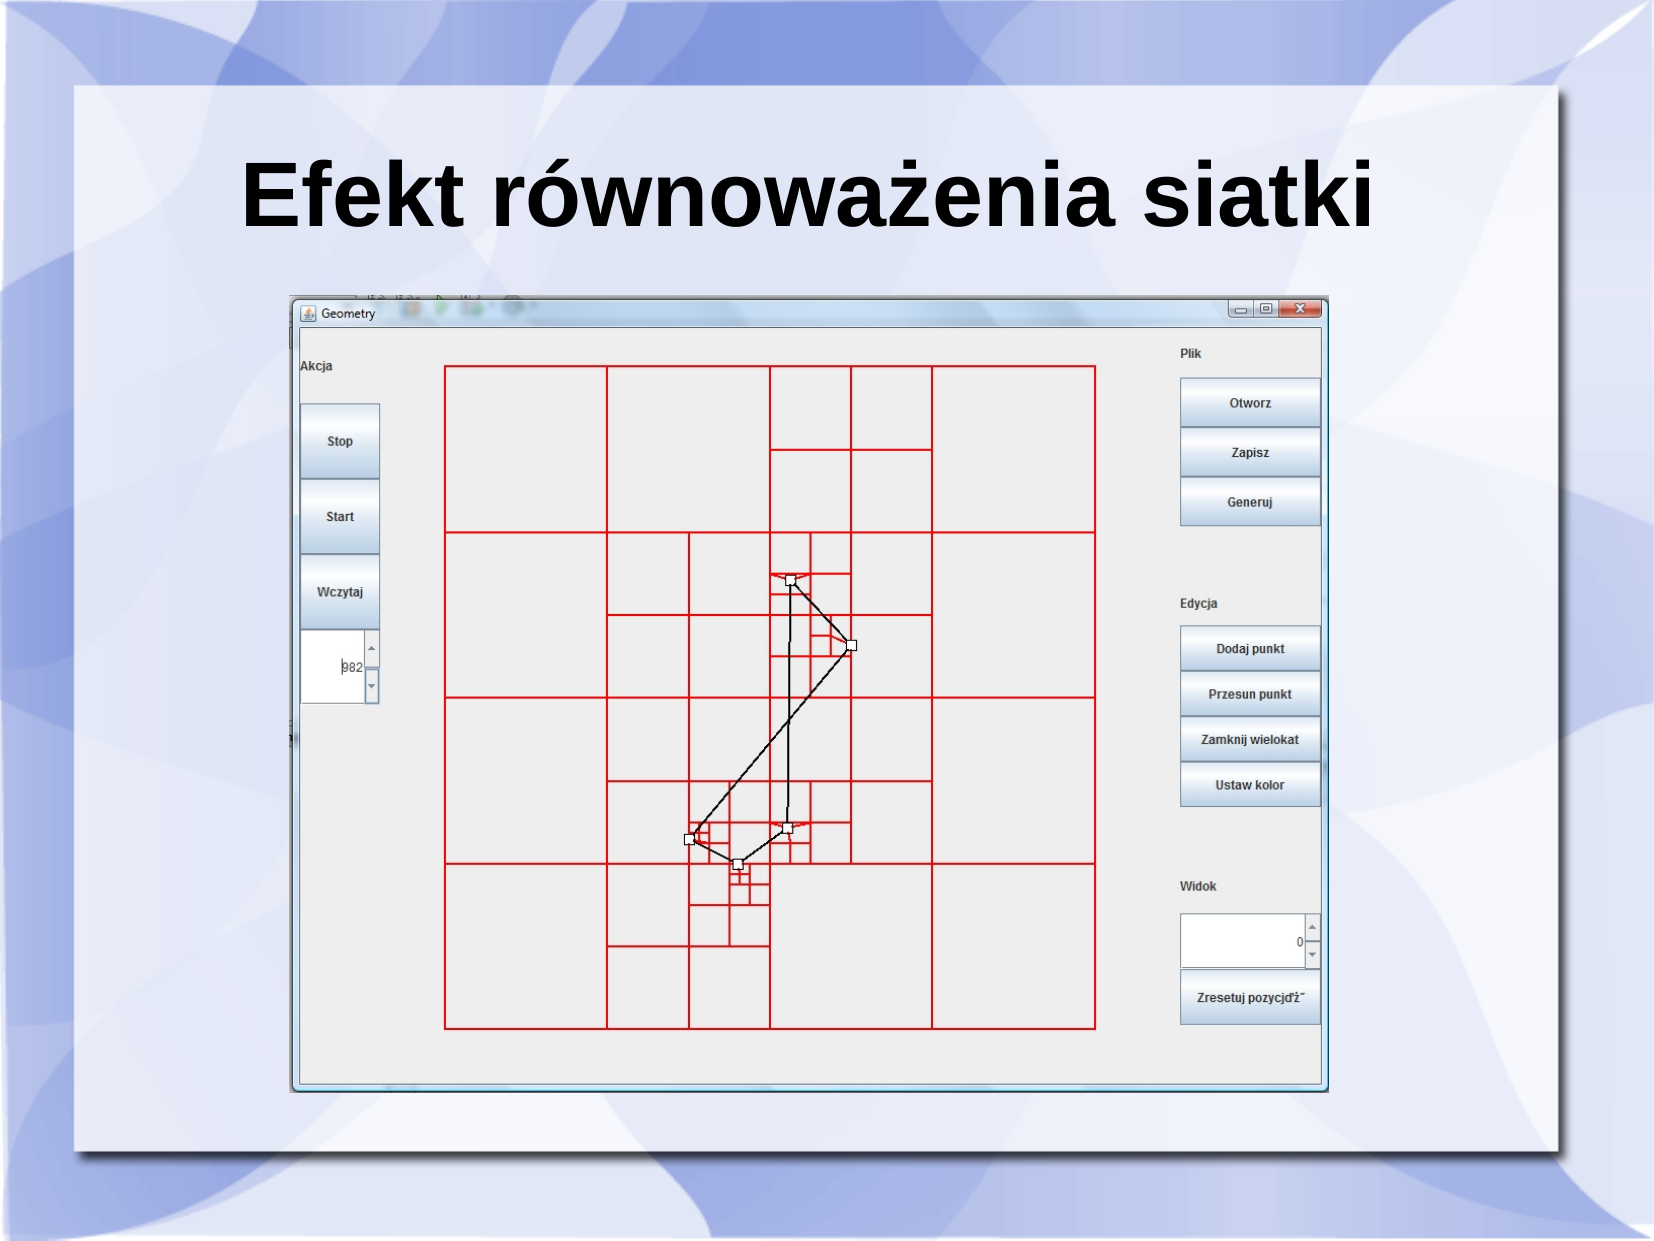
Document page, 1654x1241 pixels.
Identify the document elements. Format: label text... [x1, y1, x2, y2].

title Efekt równoważenia siatki [82, 90, 1536, 298]
picture [0, 0, 1654, 1241]
